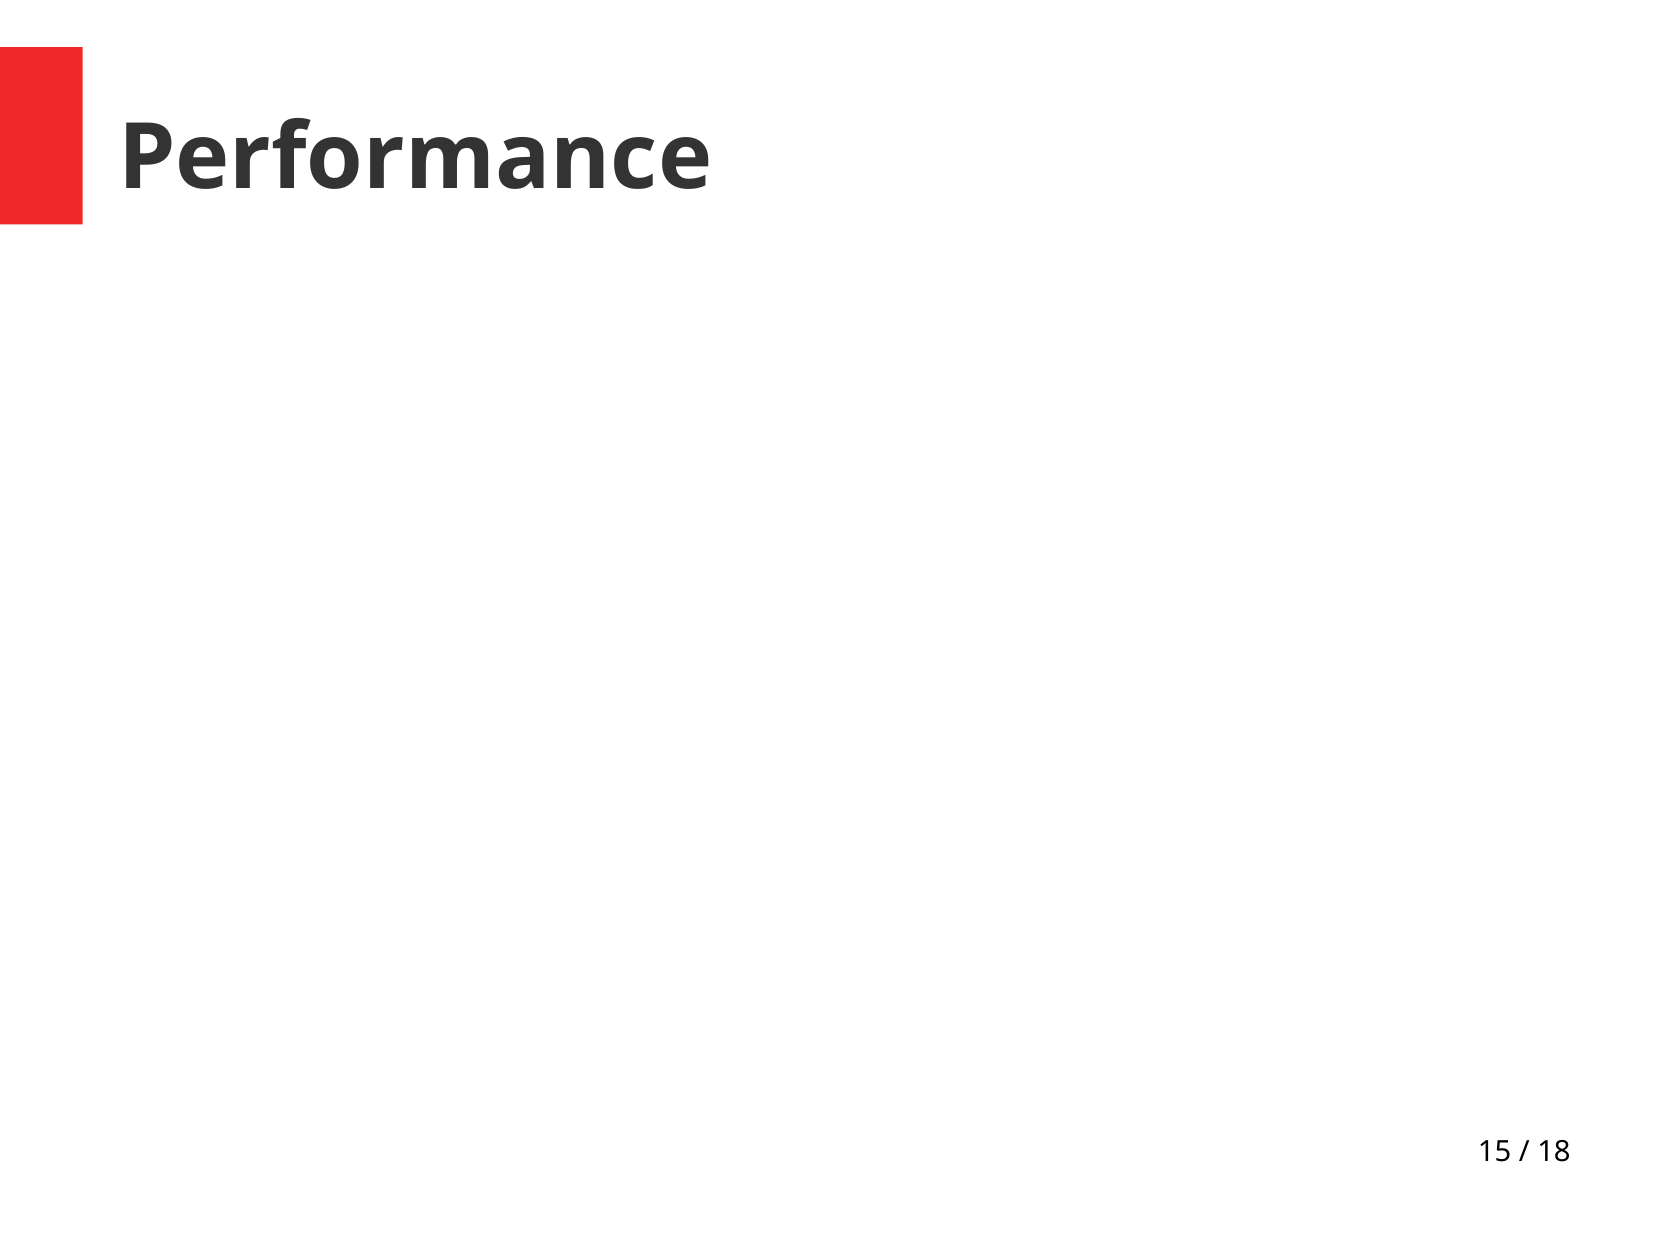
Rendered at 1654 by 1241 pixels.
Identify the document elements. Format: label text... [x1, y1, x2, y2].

title Performance [118, 49, 1571, 257]
